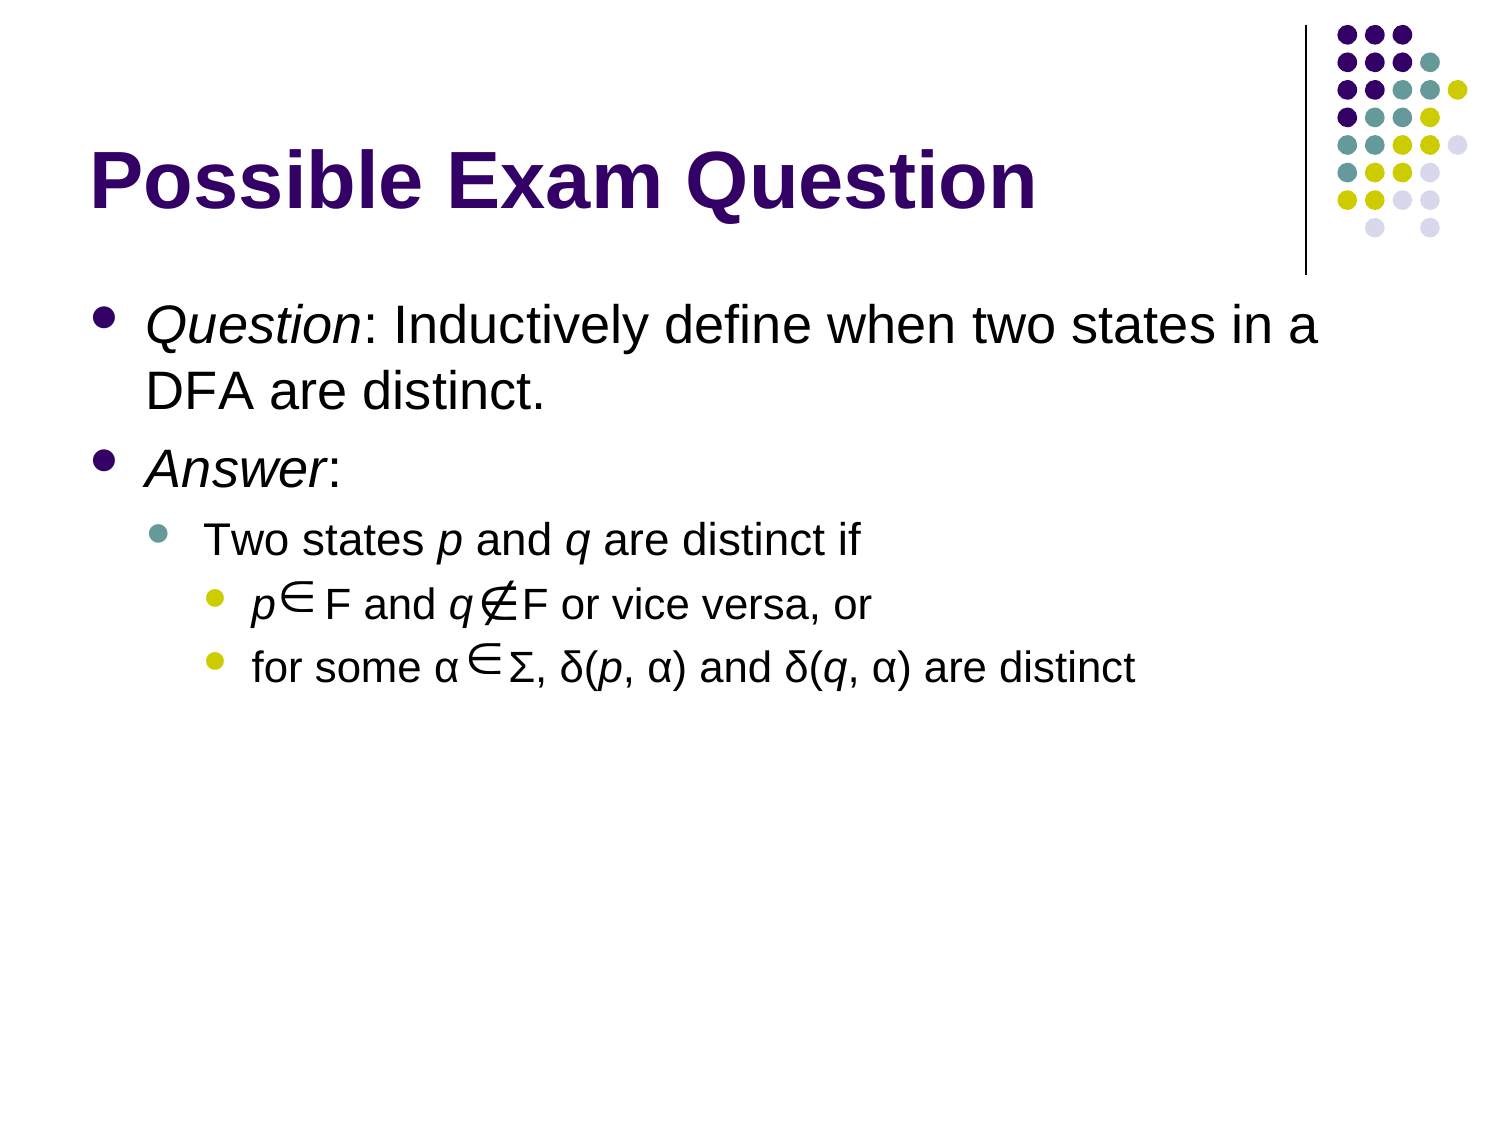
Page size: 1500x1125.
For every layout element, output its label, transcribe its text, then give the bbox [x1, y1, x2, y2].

chart [275, 575, 323, 623]
list Question: Inductively define when two states in a DFA are distinct. Answer: Two states p and q are distinct if p F and q F or vice versa, or for some α Σ, δ(p, α) and δ(q, α) are distinct [74, 282, 1450, 1006]
chart [462, 575, 528, 686]
title Possible Exam Question [74, 20, 1313, 233]
